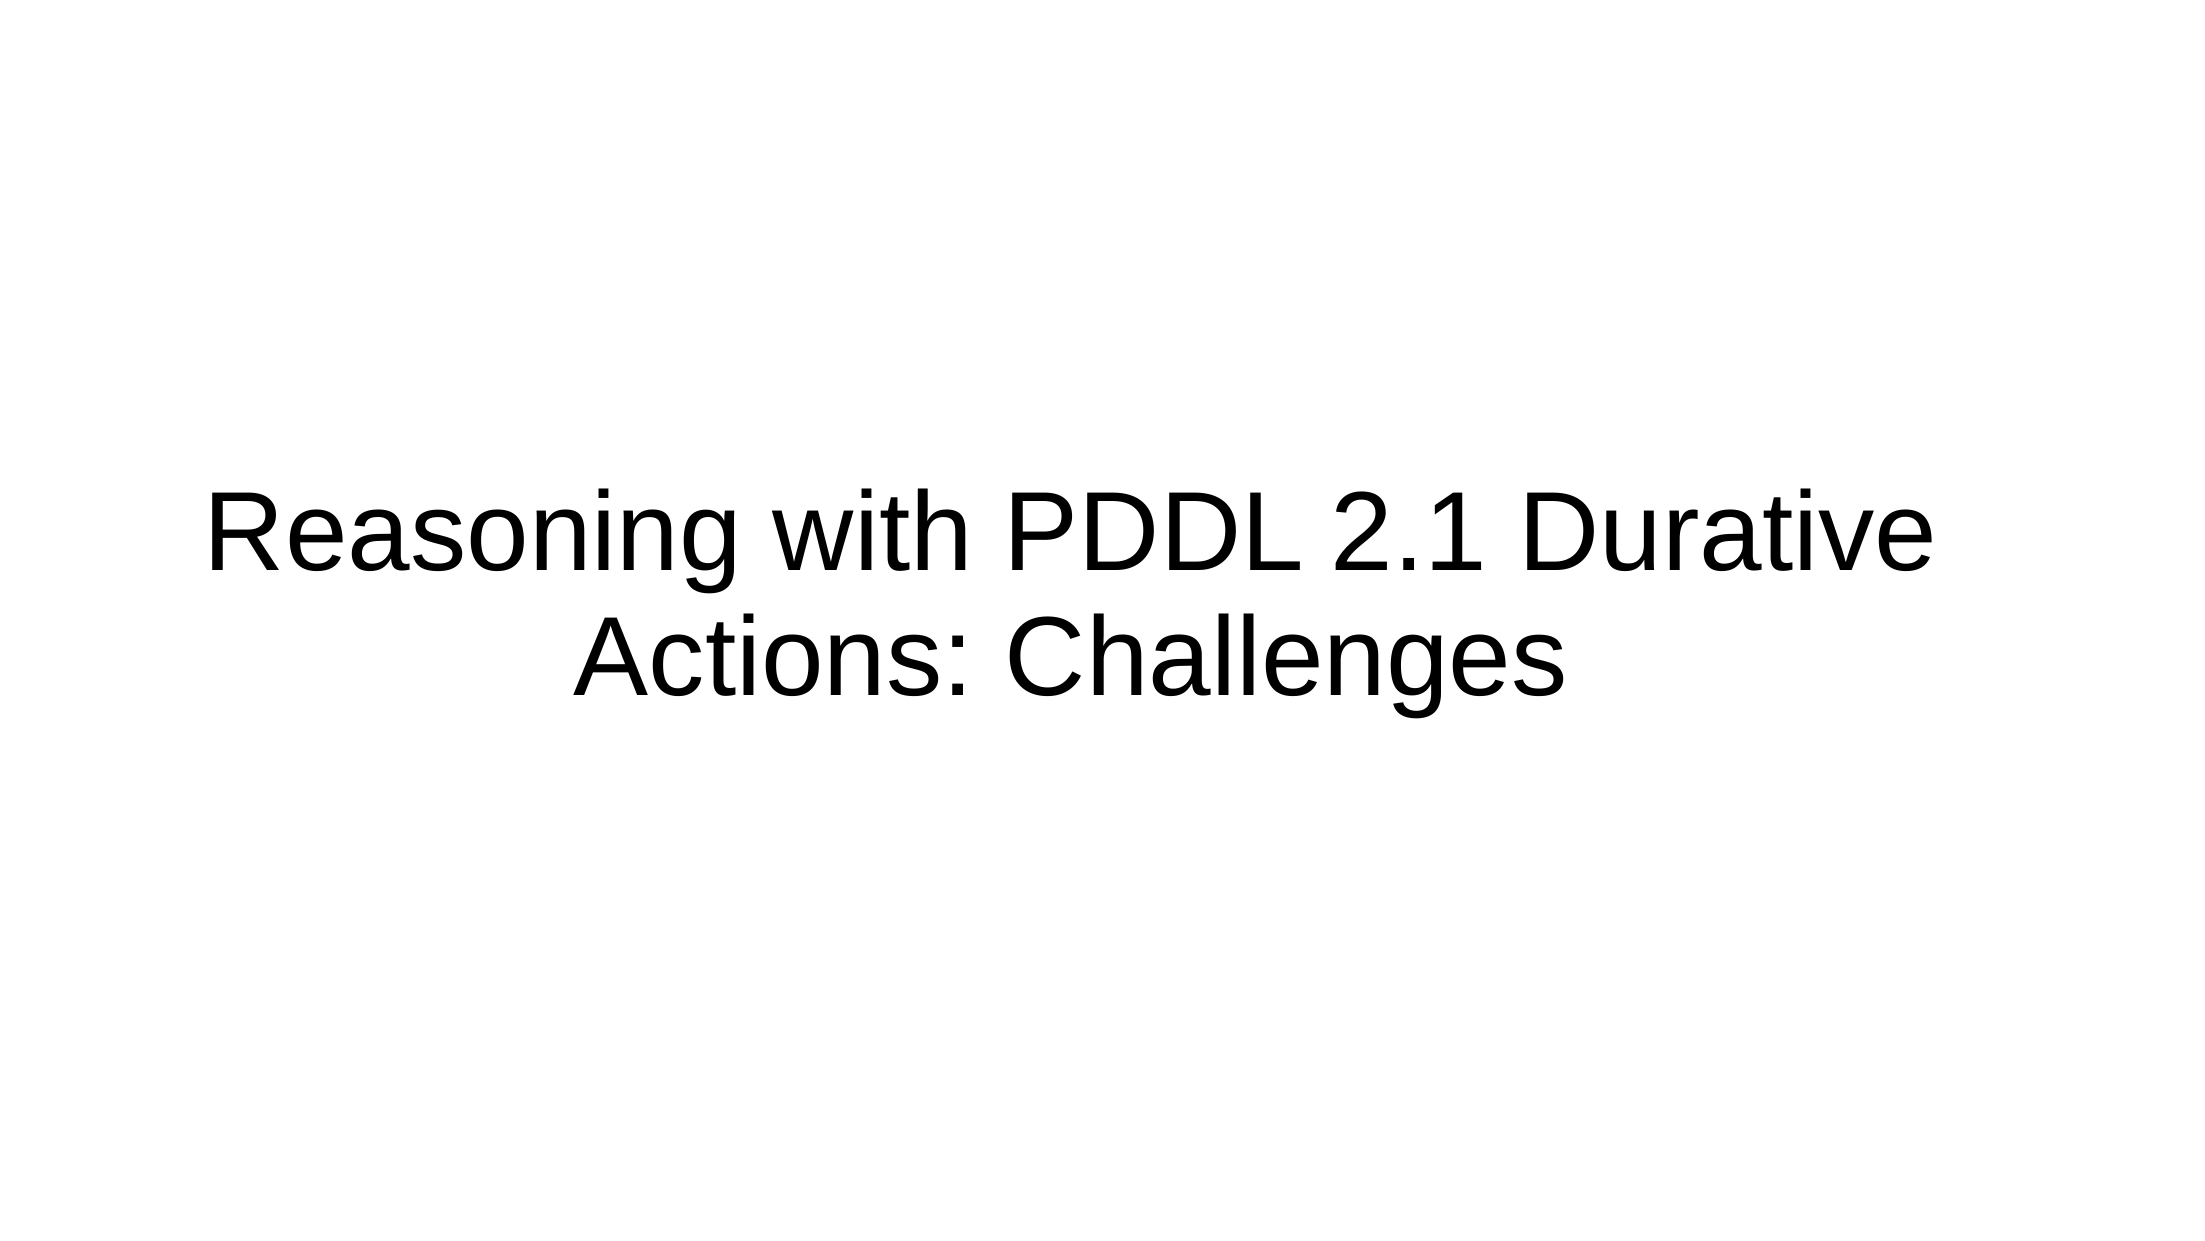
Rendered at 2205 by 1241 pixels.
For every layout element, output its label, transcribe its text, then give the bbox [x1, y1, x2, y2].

subtitle Reasoning with PDDL 2.1 Durative Actions: Challenges [78, 468, 2063, 720]
